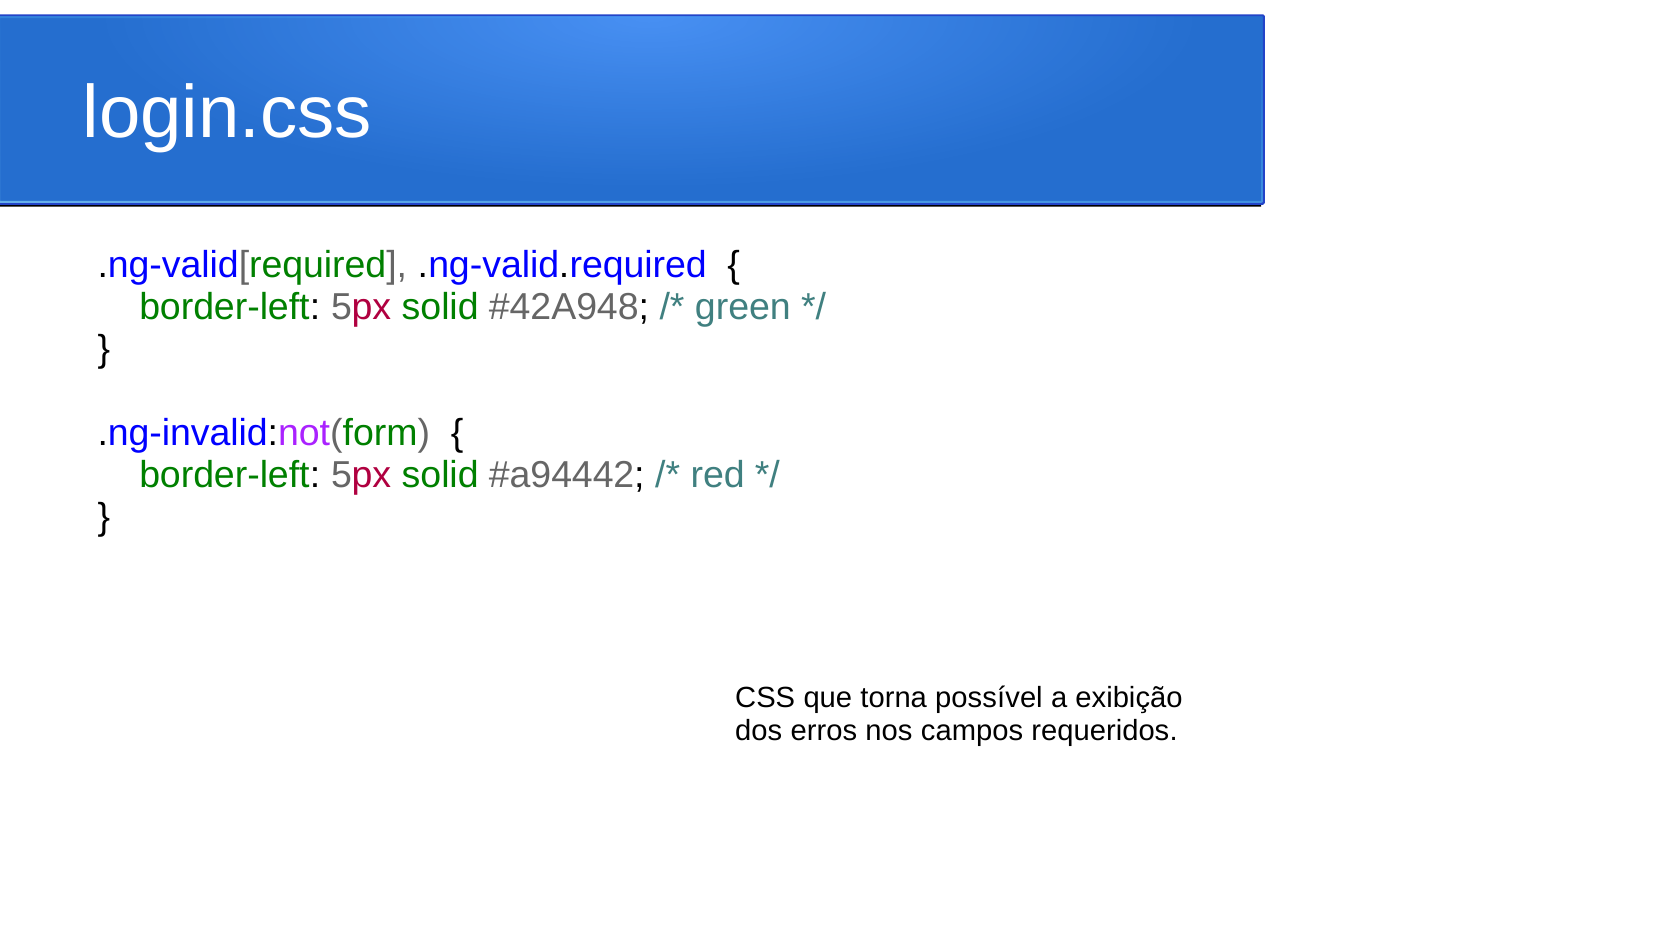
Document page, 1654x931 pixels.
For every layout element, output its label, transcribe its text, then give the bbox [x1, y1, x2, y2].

title login.css [82, 35, 1235, 189]
text_box CSS que torna possível a exibição dos erros nos campos requeridos. [720, 673, 1199, 754]
text_box .ng-valid[required], .ng-valid.required { border-left: 5px solid #42A948; /* green */ } .ng-invalid:not(form) { border-left: 5px solid #a94442; /* red */ } [82, 236, 981, 545]
